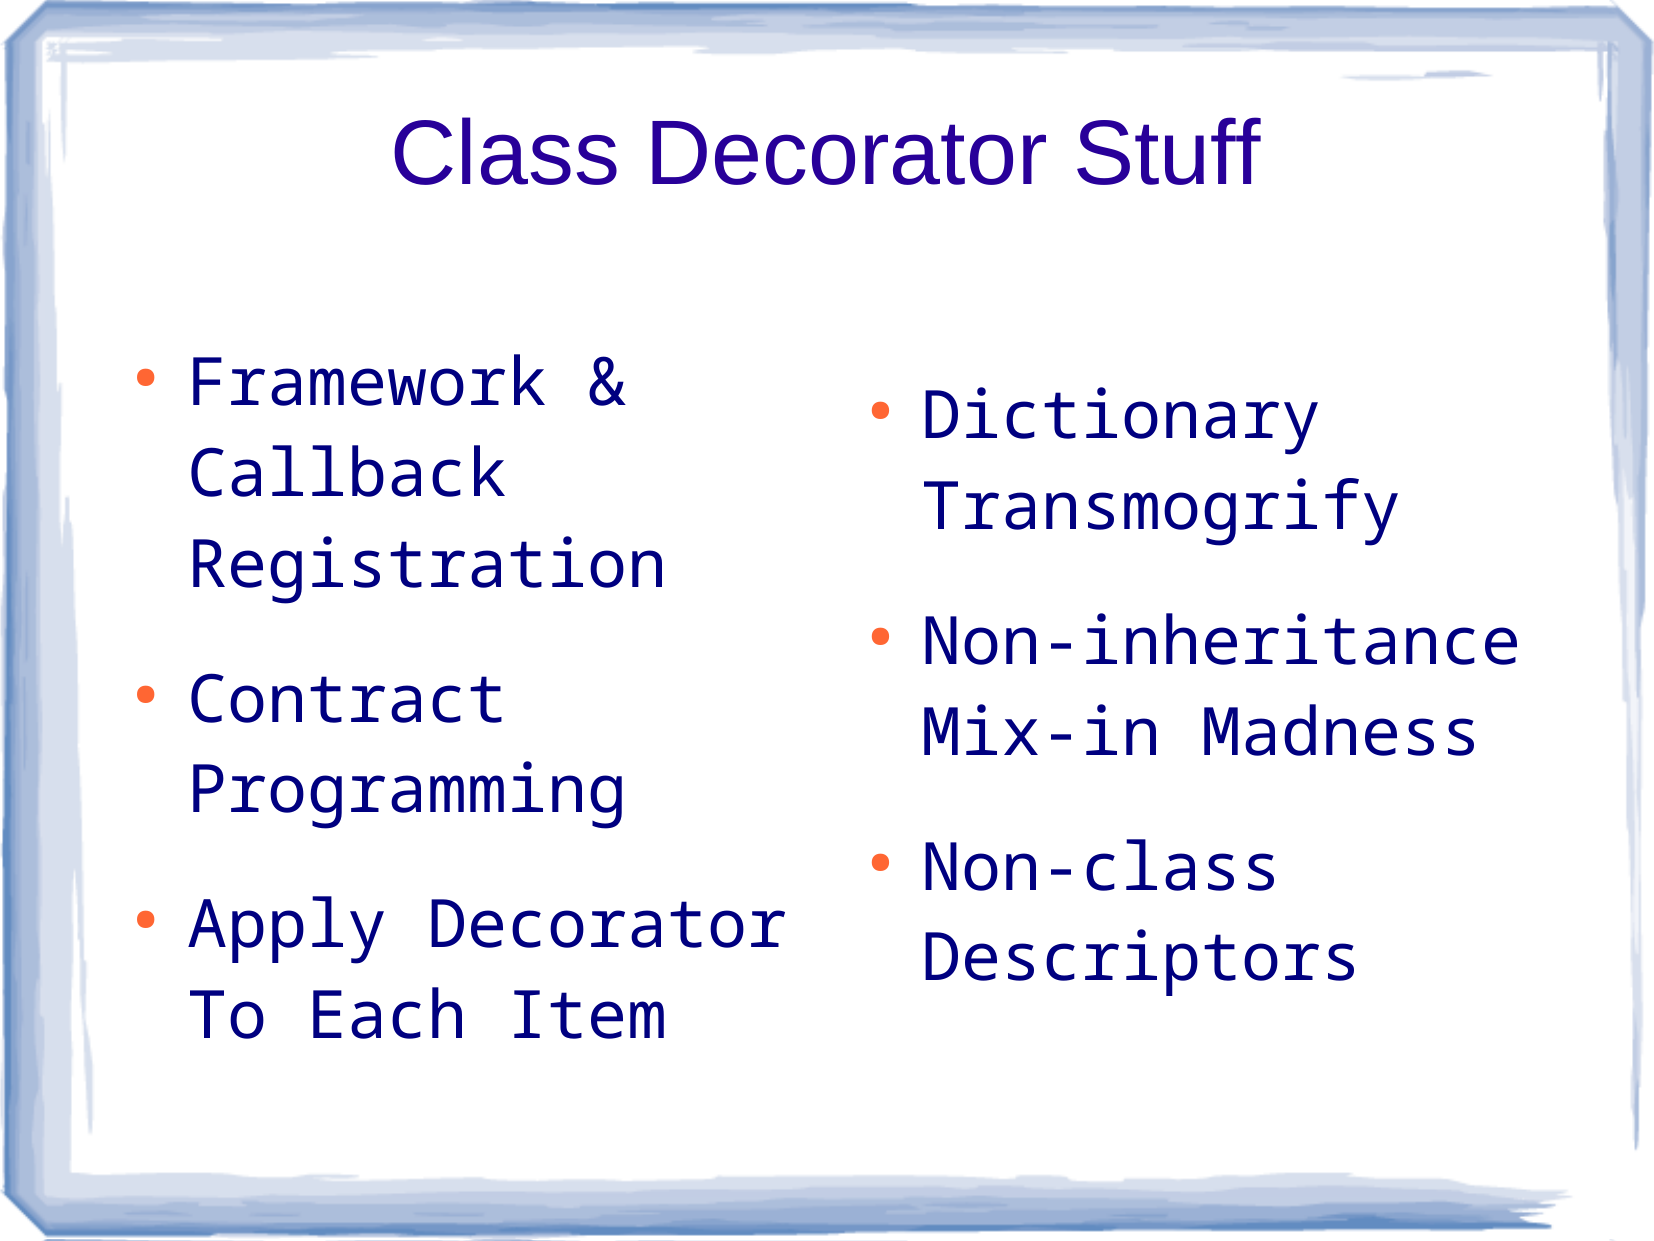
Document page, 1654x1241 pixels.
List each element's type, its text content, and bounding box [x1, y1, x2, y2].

list Framework & Callback Registration Contract Programming Apply Decorator To Each Item [116, 199, 826, 1164]
picture [0, 0, 1654, 1241]
list Dictionary Transmogrify Non-inheritance Mix-in Madness Non-class Descriptors [850, 232, 1560, 1182]
title Class Decorator Stuff [82, 49, 1571, 257]
